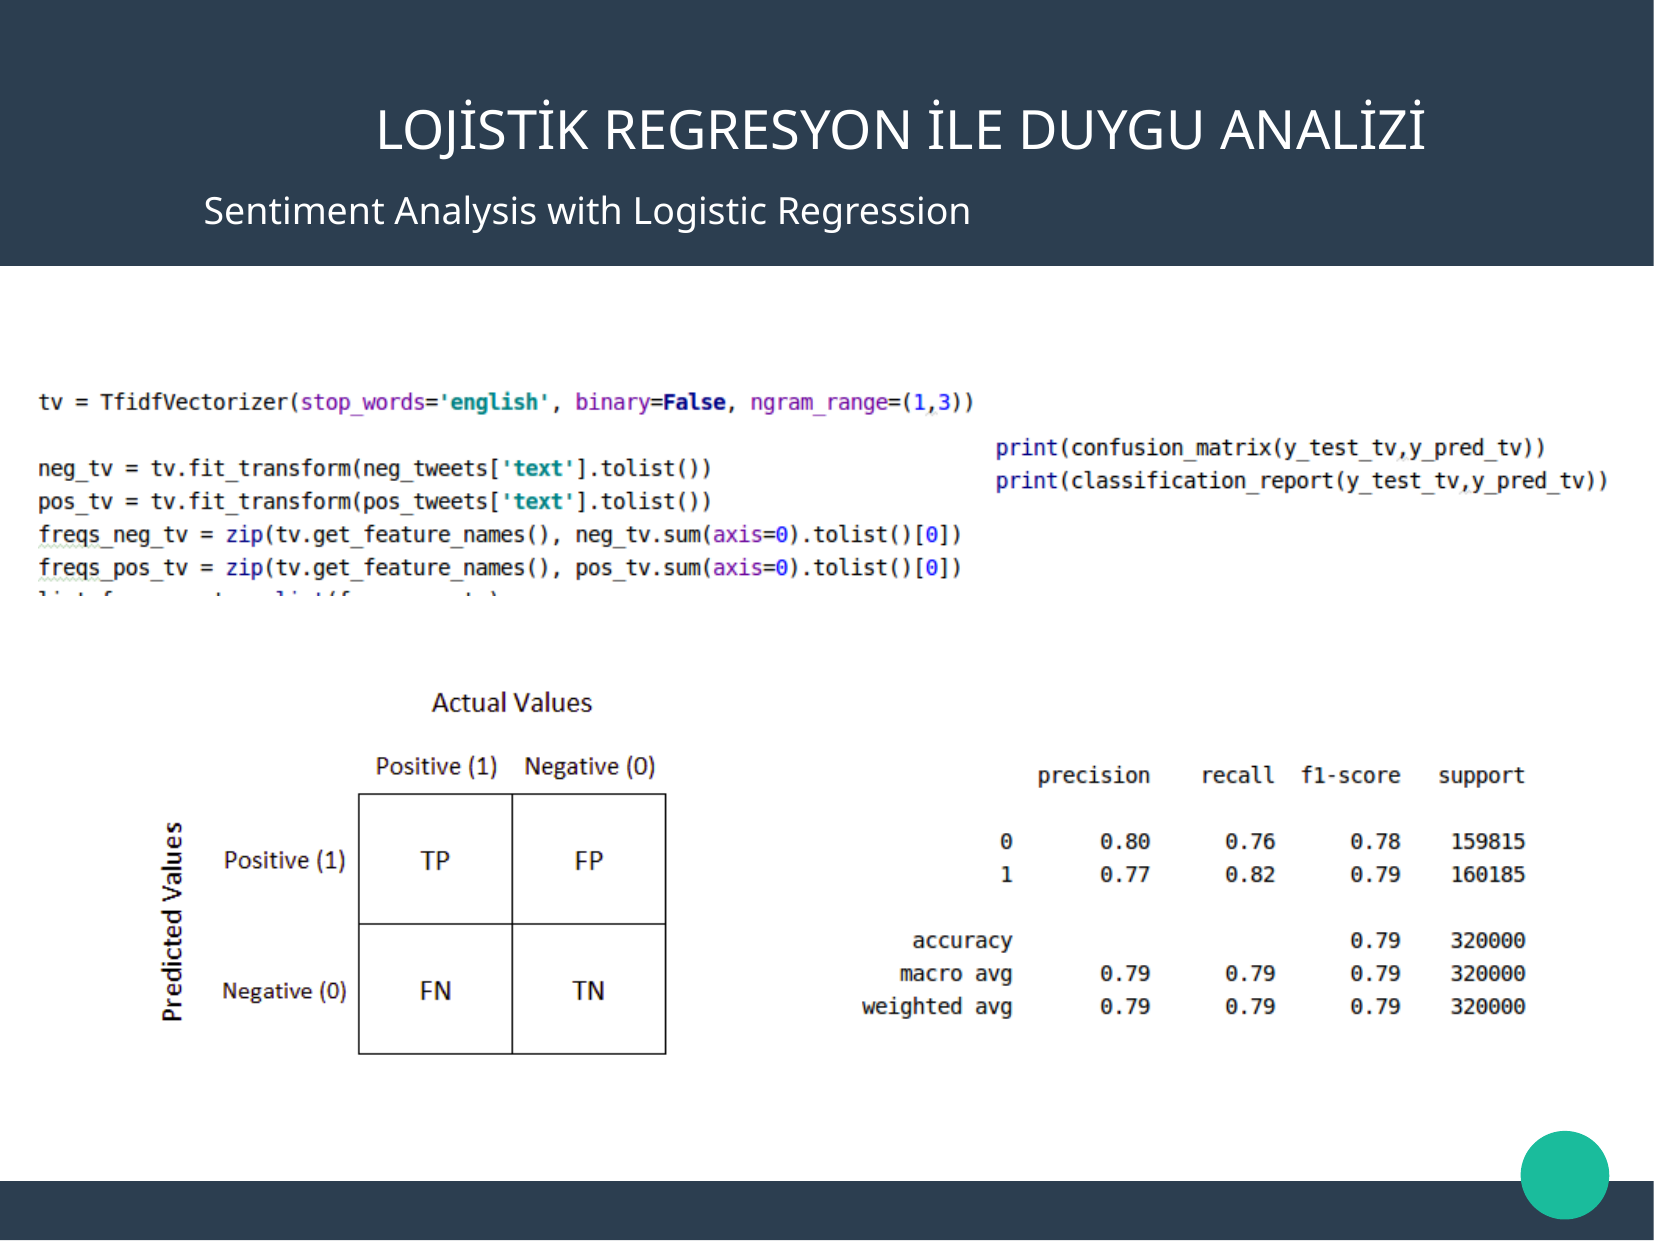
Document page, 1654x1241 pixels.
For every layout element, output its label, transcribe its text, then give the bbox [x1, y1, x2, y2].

subtitle TF - IDF( ) Yöntemi [35, 300, 1560, 1241]
text_box Sentiment Analysis with Logistic Regression [188, 177, 1312, 236]
picture [850, 755, 1546, 1041]
picture [38, 377, 1619, 596]
text_box [59, 188, 1359, 366]
picture [47, 637, 723, 1091]
title LOJİSTİK REGRESYON İLE DUYGU ANALİZİ [59, 49, 1595, 207]
